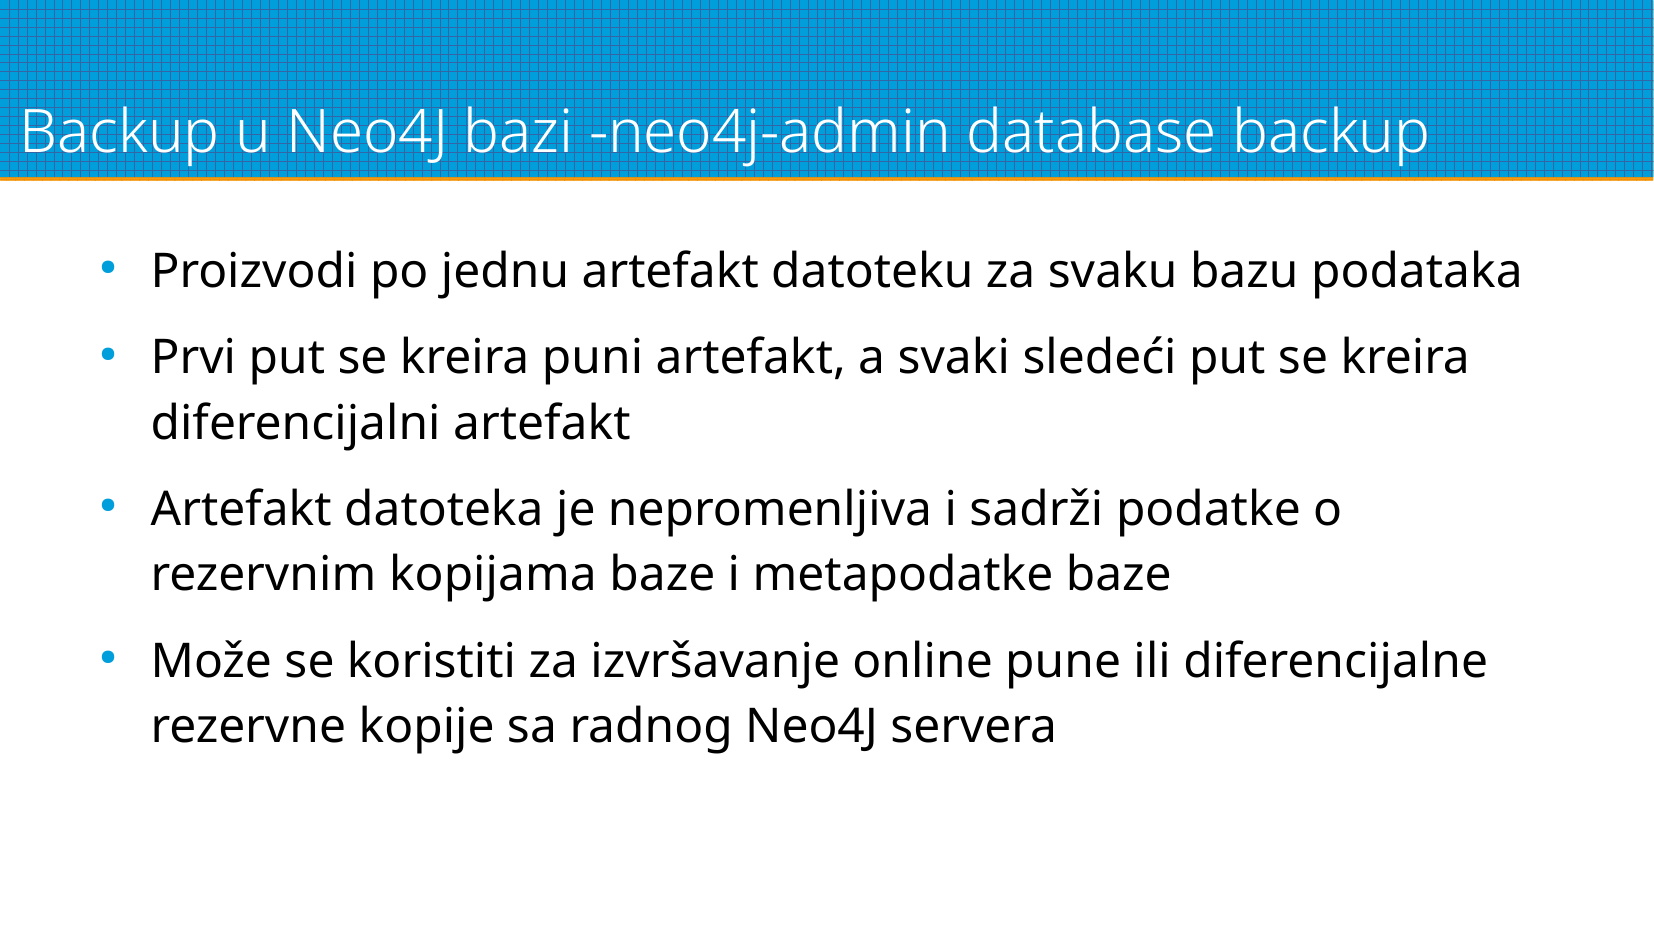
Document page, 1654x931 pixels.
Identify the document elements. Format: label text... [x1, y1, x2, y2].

title Backup u Neo4J bazi -neo4j-admin database backup [0, 14, 1463, 171]
list Proizvodi po jednu artefakt datoteku za svaku bazu podataka Prvi put se kreira puni artefakt, a svaki sledeći put se kreira diferencijalni artefakt Artefakt datoteka je nepromenljiva i sadrži podatke o rezervnim kopijama baze i metapodatke baze Može se koristiti za izvršavanje online pune ili diferencijalne rezervne kopije sa radnog Neo4J servera [82, 236, 1563, 811]
